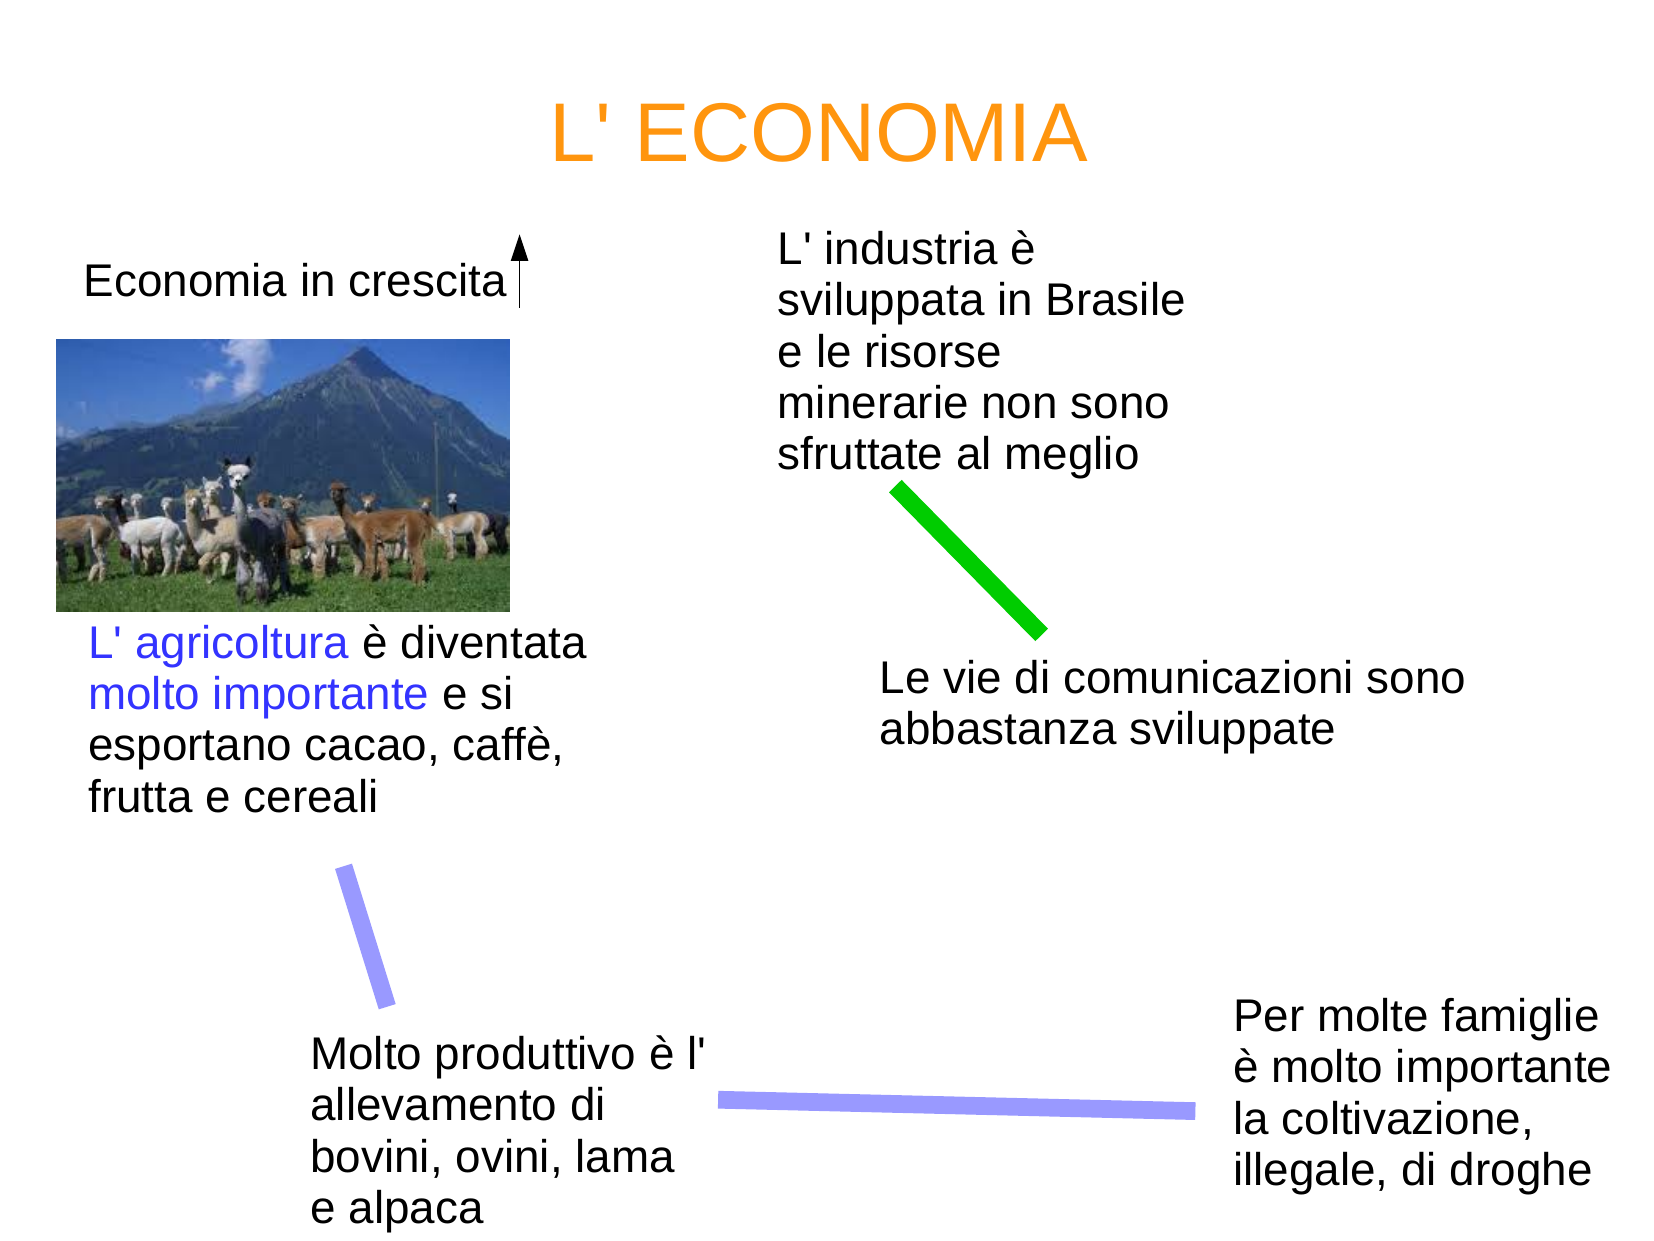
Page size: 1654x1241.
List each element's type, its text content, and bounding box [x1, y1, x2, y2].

picture [56, 339, 510, 612]
text_box L' agricoltura è diventata molto importante e si esportano cacao, caffè, frutta e cereali [73, 609, 635, 880]
text_box Molto produttivo è l' allevamento di bovini, ovini, lama e alpaca [295, 1020, 728, 1240]
text_box L' industria è sviluppata in Brasile e le risorse minerarie non sono sfruttate al meglio [763, 215, 1206, 537]
text_box Economia in crescita [69, 247, 554, 330]
text_box Per molte famiglie è molto importante la coltivazione, illegale, di droghe [1218, 982, 1632, 1241]
text_box Le vie di comunicazioni sono abbastanza sviluppate [865, 644, 1491, 813]
title L' ECONOMIA [74, 29, 1563, 237]
